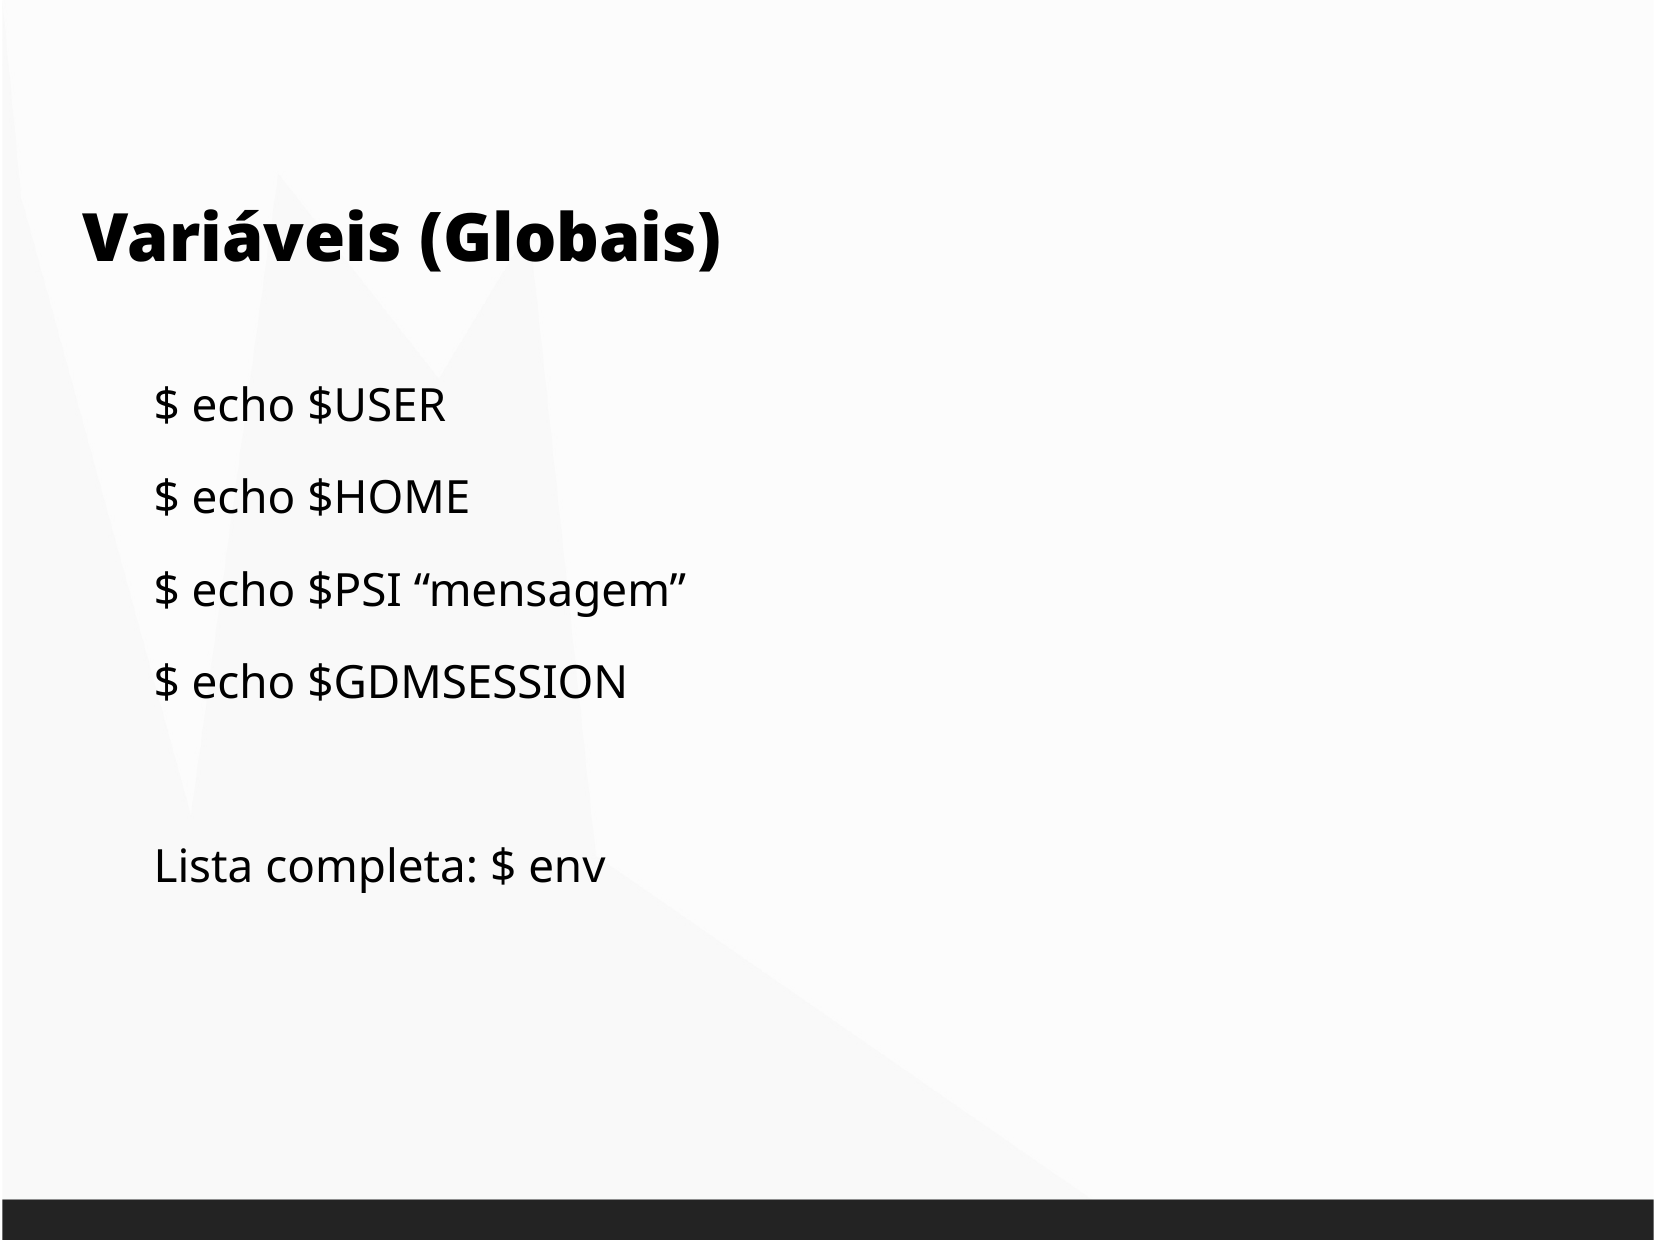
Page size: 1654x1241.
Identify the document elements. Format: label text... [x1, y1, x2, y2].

picture [2, 0, 1654, 1241]
list $ echo $USER $ echo $HOME $ echo $PSI “mensagem” $ echo $GDMSESSION Lista completa: $ env [82, 372, 1571, 1093]
title Variáveis (Globais) [82, 132, 1571, 340]
